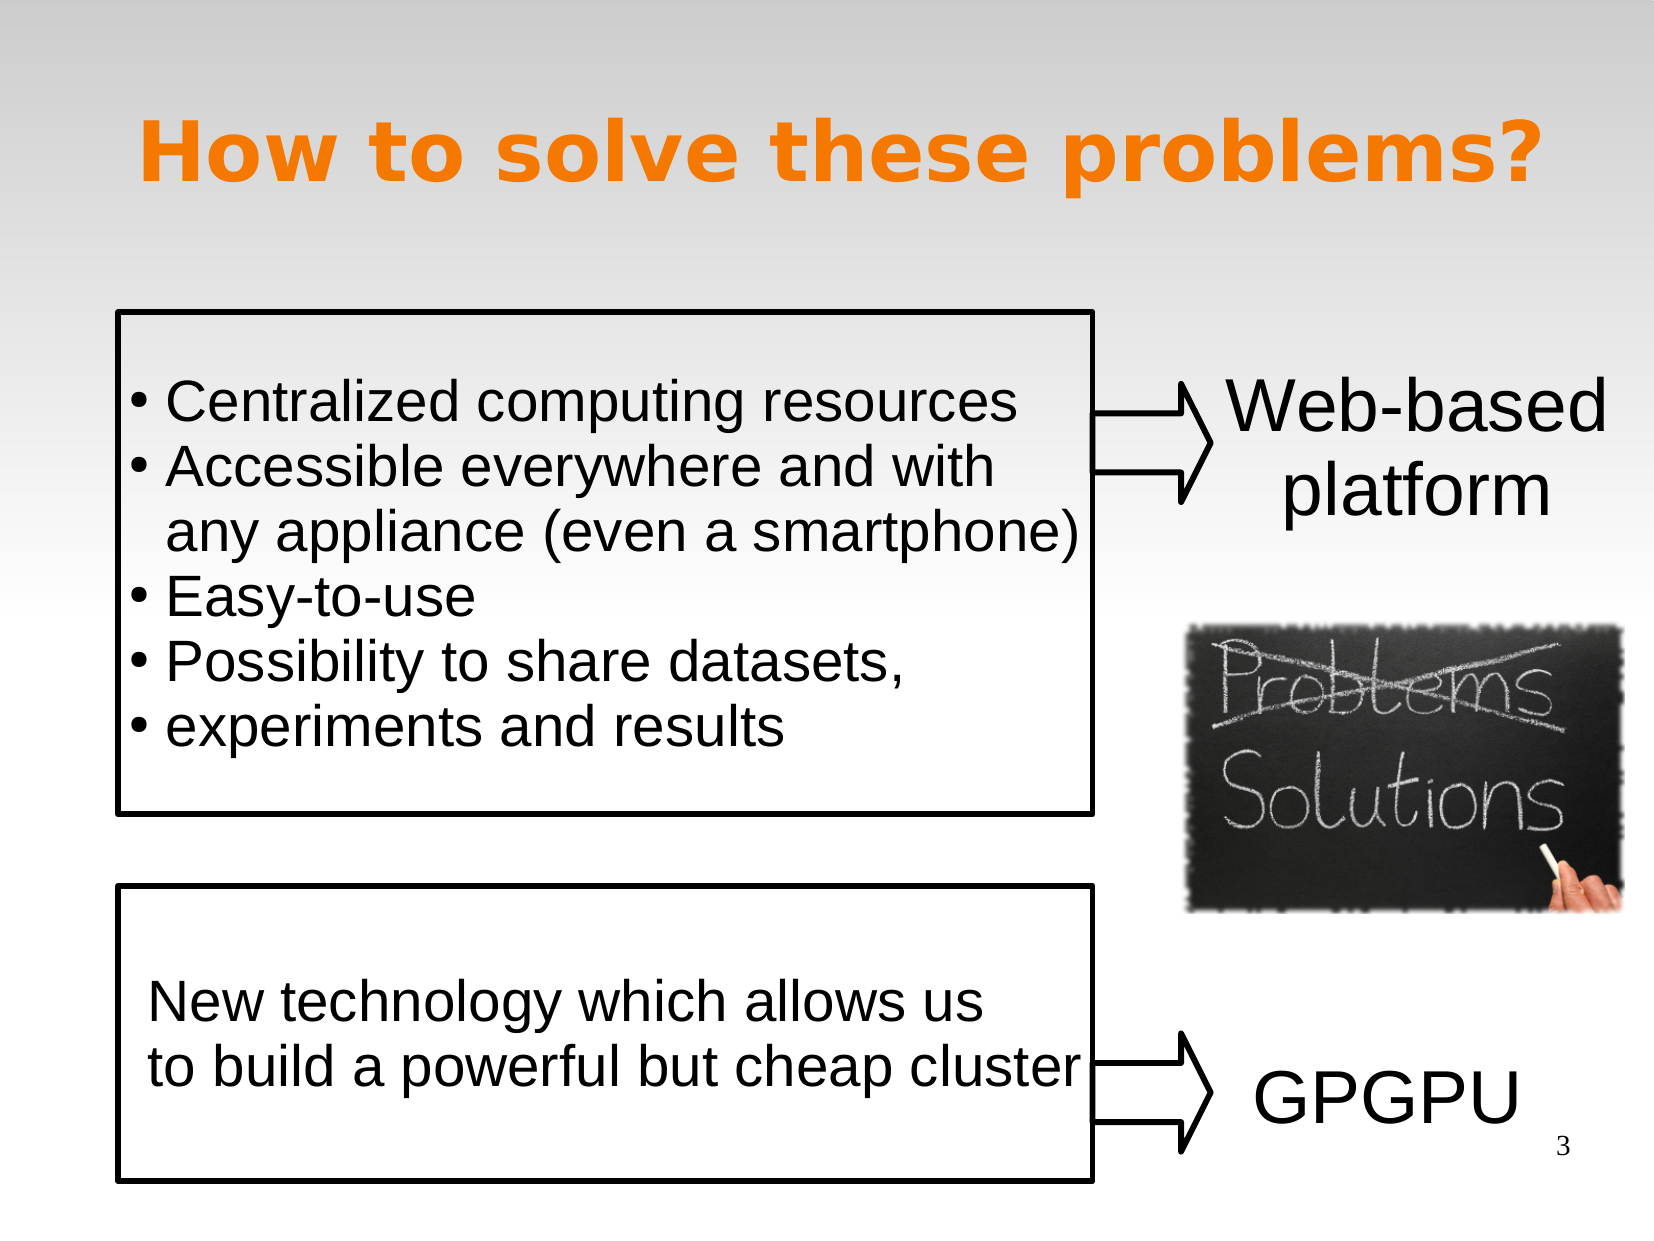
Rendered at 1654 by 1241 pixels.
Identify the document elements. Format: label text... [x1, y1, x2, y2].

text_box Centralized computing resources Accessible everywhere and with any appliance (even a smartphone) Easy-to-use Possibility to share datasets, experiments and results [118, 312, 1093, 815]
text_box GPGPU [1210, 1055, 1565, 1140]
title How to solve these problems? [59, 56, 1625, 250]
text_box Web-based platform [1210, 363, 1625, 532]
picture [1181, 620, 1625, 914]
text_box New technology which allows us to build a powerful but cheap cluster [118, 885, 1093, 1182]
